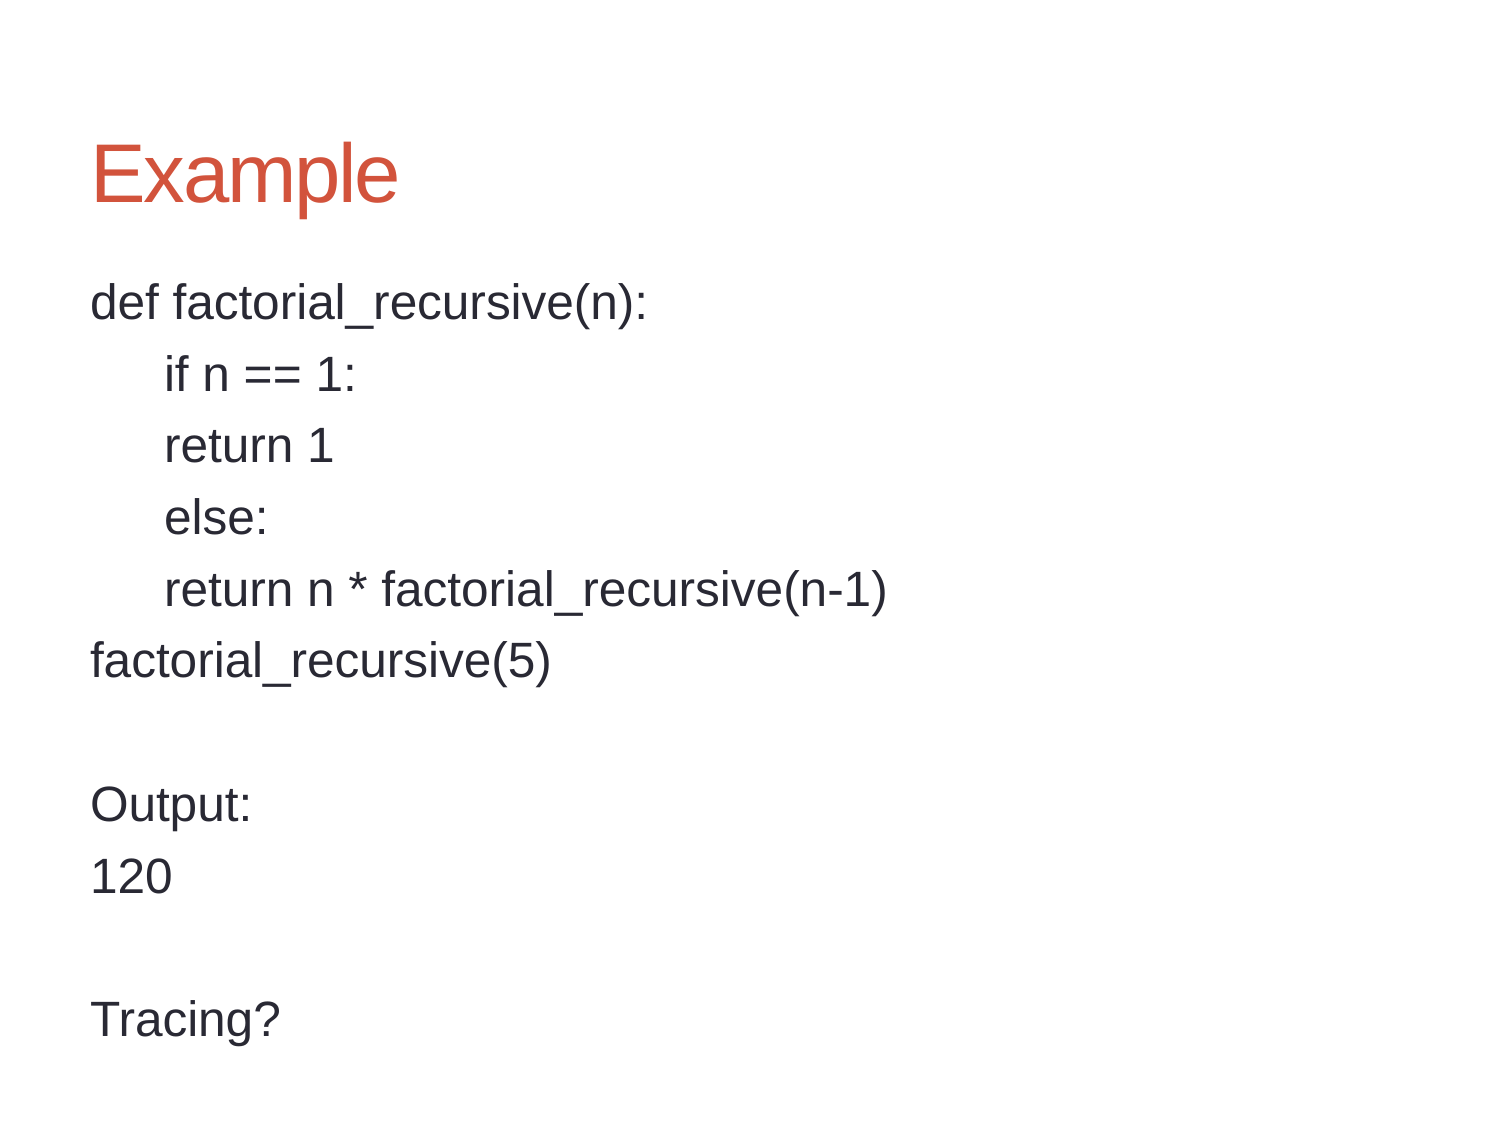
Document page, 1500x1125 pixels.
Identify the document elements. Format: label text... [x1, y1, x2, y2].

title Example [75, 87, 1426, 251]
list def factorial_recursive(n): if n == 1: return 1 else: return n * factorial_recursive(n-1) factorial_recursive(5) Output: 120 Tracing? [75, 262, 1426, 1063]
